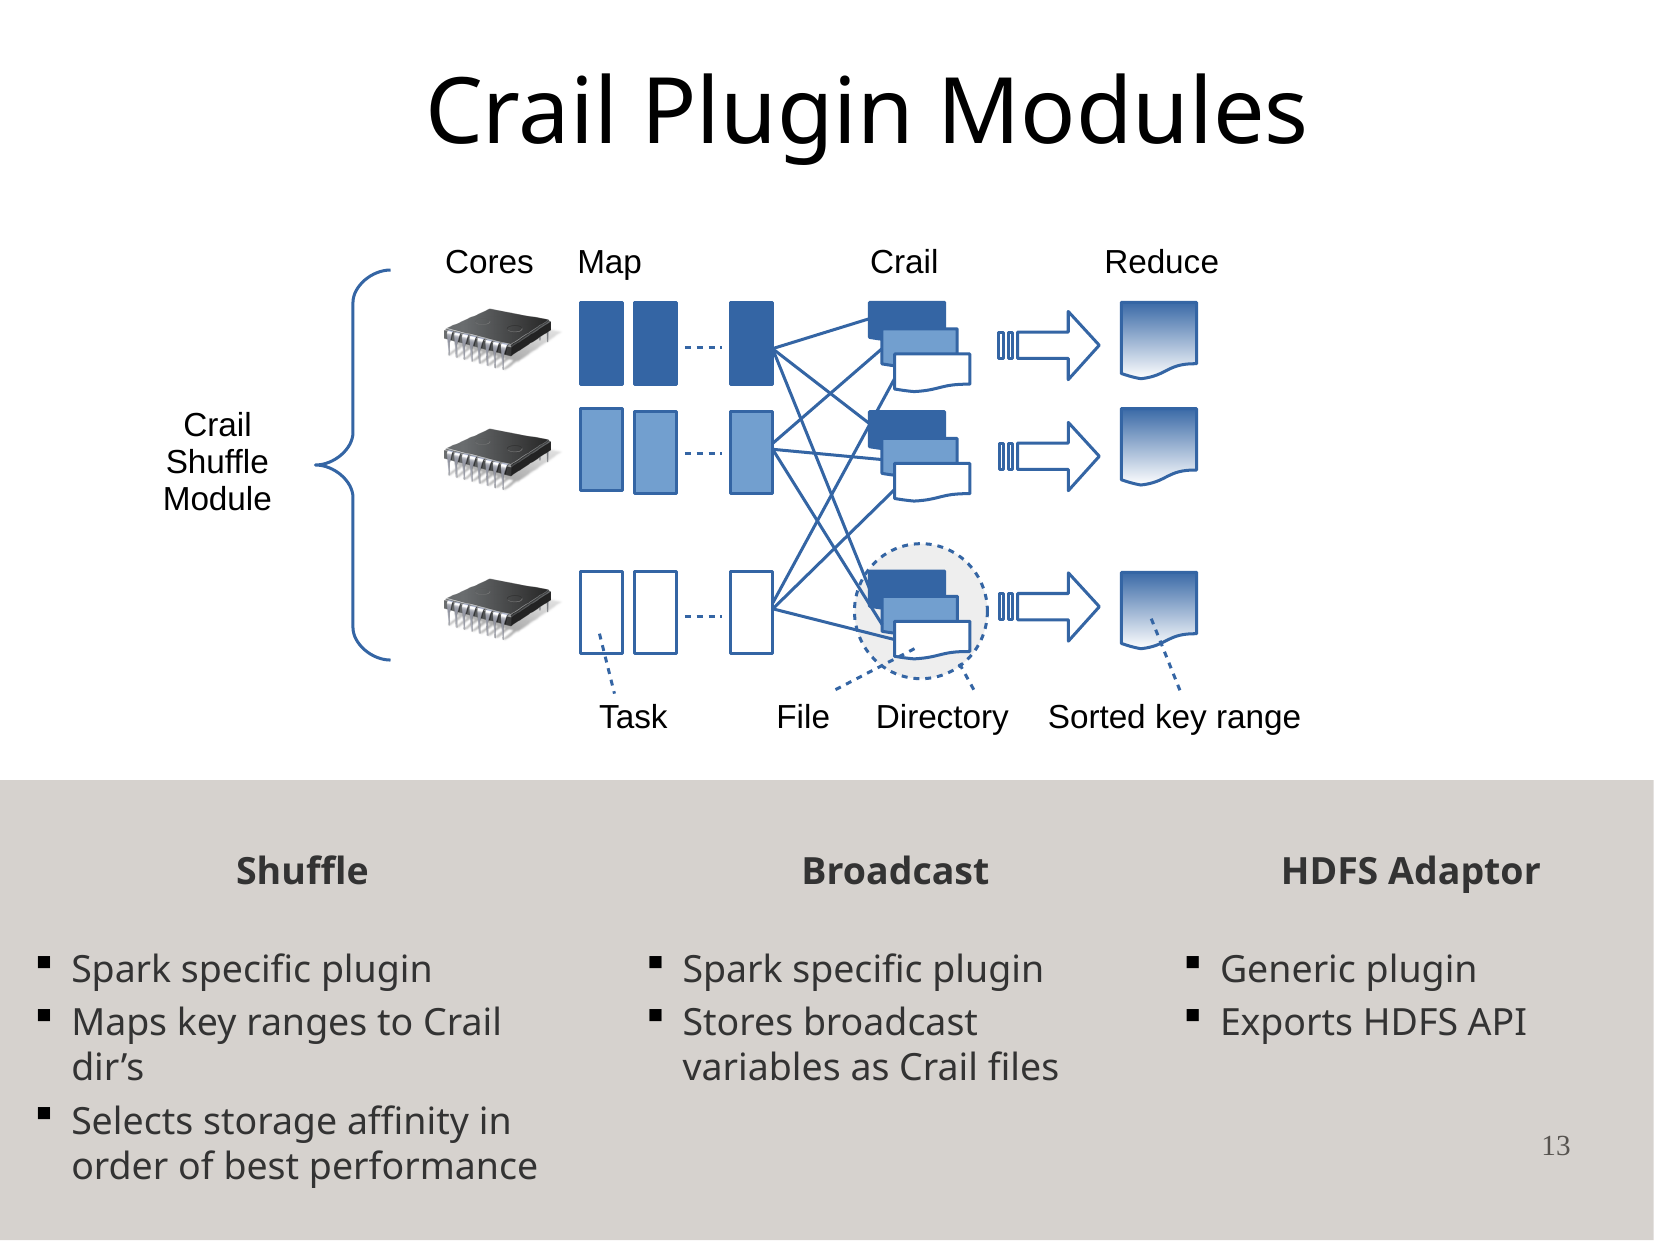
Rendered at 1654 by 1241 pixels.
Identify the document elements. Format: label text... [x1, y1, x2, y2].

text_box [1017, 311, 1100, 380]
text_box File [761, 690, 844, 750]
picture [443, 543, 564, 664]
text_box [869, 302, 970, 392]
text_box [730, 411, 773, 494]
text_box [998, 332, 1004, 359]
text_box Broadcast Spark specific plugin Stores broadcast variables as Crail files [630, 839, 1161, 1241]
text_box [869, 411, 874, 420]
text_box Crail Shuffle Module [135, 399, 301, 527]
text_box [1017, 572, 1100, 642]
text_box Crail [764, 236, 1031, 293]
text_box [1017, 422, 1100, 491]
text_box [1121, 302, 1197, 379]
text_box Reduce [1031, 236, 1293, 293]
title Crail Plugin Modules [99, 72, 1636, 142]
text_box [1008, 443, 1013, 470]
text_box [634, 302, 677, 385]
text_box [0, 780, 1654, 1241]
text_box Cores [422, 236, 557, 293]
text_box [580, 408, 623, 491]
text_box HDFS Adaptor Generic plugin Exports HDFS API [1168, 839, 1654, 1241]
text_box [730, 302, 773, 385]
text_box [999, 593, 1004, 620]
list Shuffle Spark specific plugin Maps key ranges to Crail dir’s Selects storage affinity in order of best performance [19, 839, 586, 1241]
text_box [634, 571, 677, 654]
text_box [730, 571, 773, 654]
text_box Task [584, 690, 690, 750]
text_box Sorted key range [1033, 690, 1319, 750]
text_box [1008, 332, 1013, 359]
text_box [634, 411, 677, 494]
text_box [1121, 408, 1197, 486]
text_box [854, 543, 988, 679]
text_box [999, 443, 1004, 470]
text_box Map [562, 236, 809, 296]
picture [443, 273, 564, 514]
text_box [580, 302, 623, 385]
text_box [580, 571, 623, 654]
text_box [1008, 593, 1013, 620]
text_box [1121, 572, 1197, 649]
text_box [869, 411, 970, 502]
text_box Directory [844, 690, 1033, 750]
